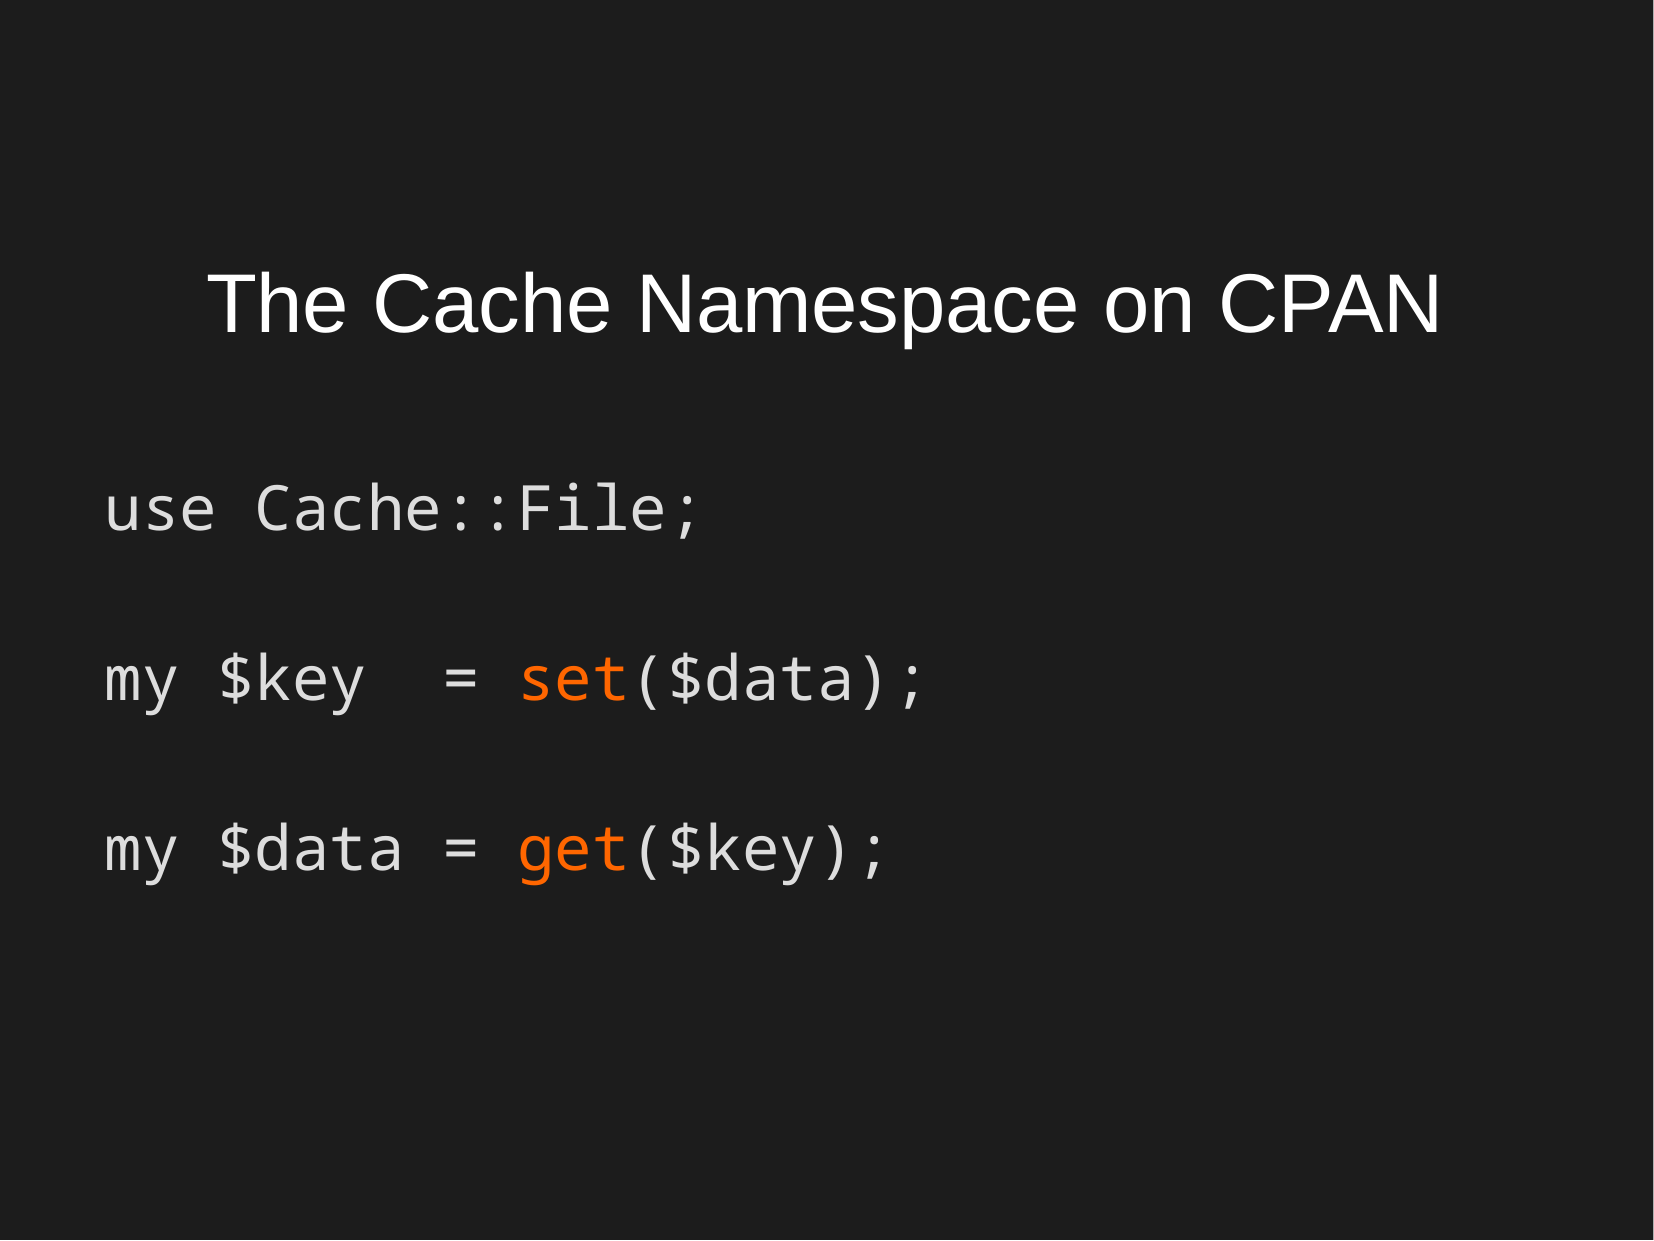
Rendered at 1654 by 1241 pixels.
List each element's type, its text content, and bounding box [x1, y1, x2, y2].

text_box The Cache Namespace on CPAN use Cache::File; my $key = set($data); my $data = get($key); [90, 250, 1561, 1053]
